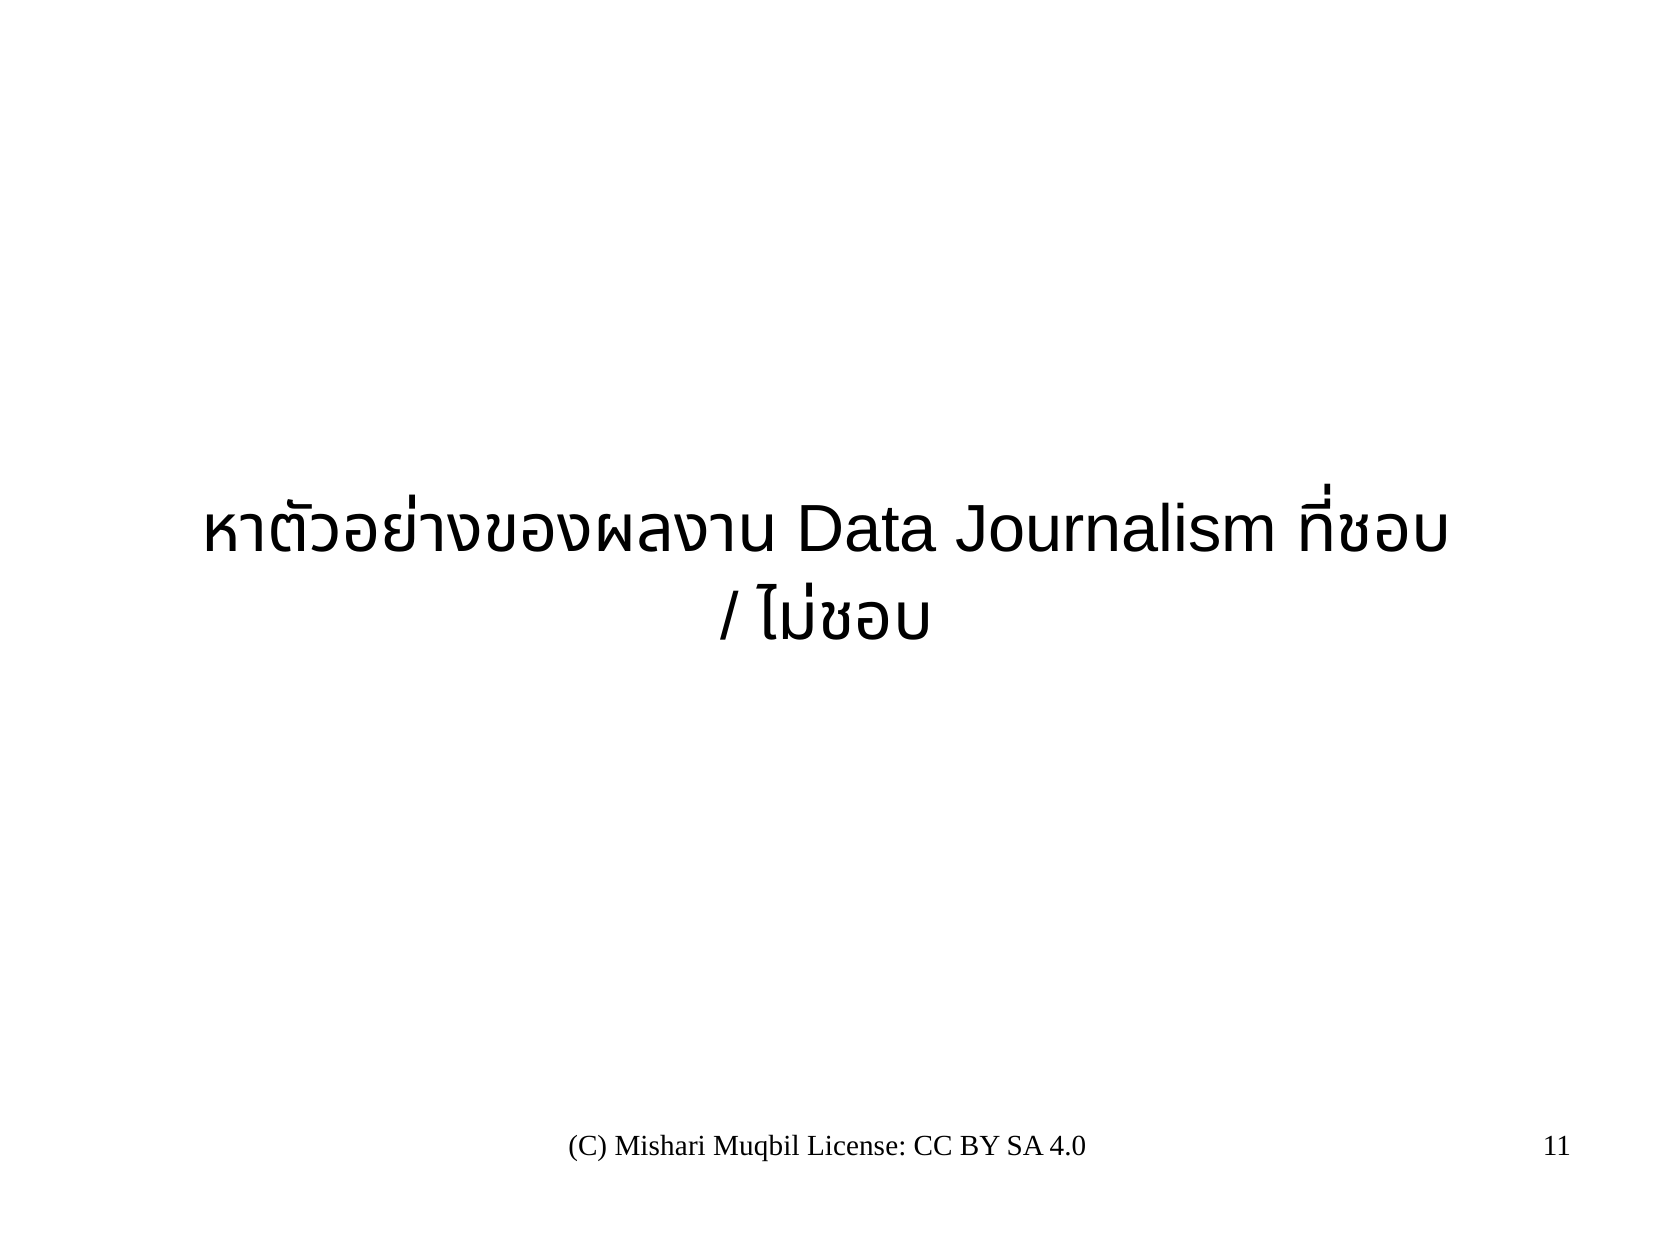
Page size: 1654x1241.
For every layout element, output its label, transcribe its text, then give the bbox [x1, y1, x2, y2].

subtitle หาตัวอย่างของผลงาน Data Journalism ที่ชอบ / ไม่ชอบ [82, 49, 1571, 1109]
